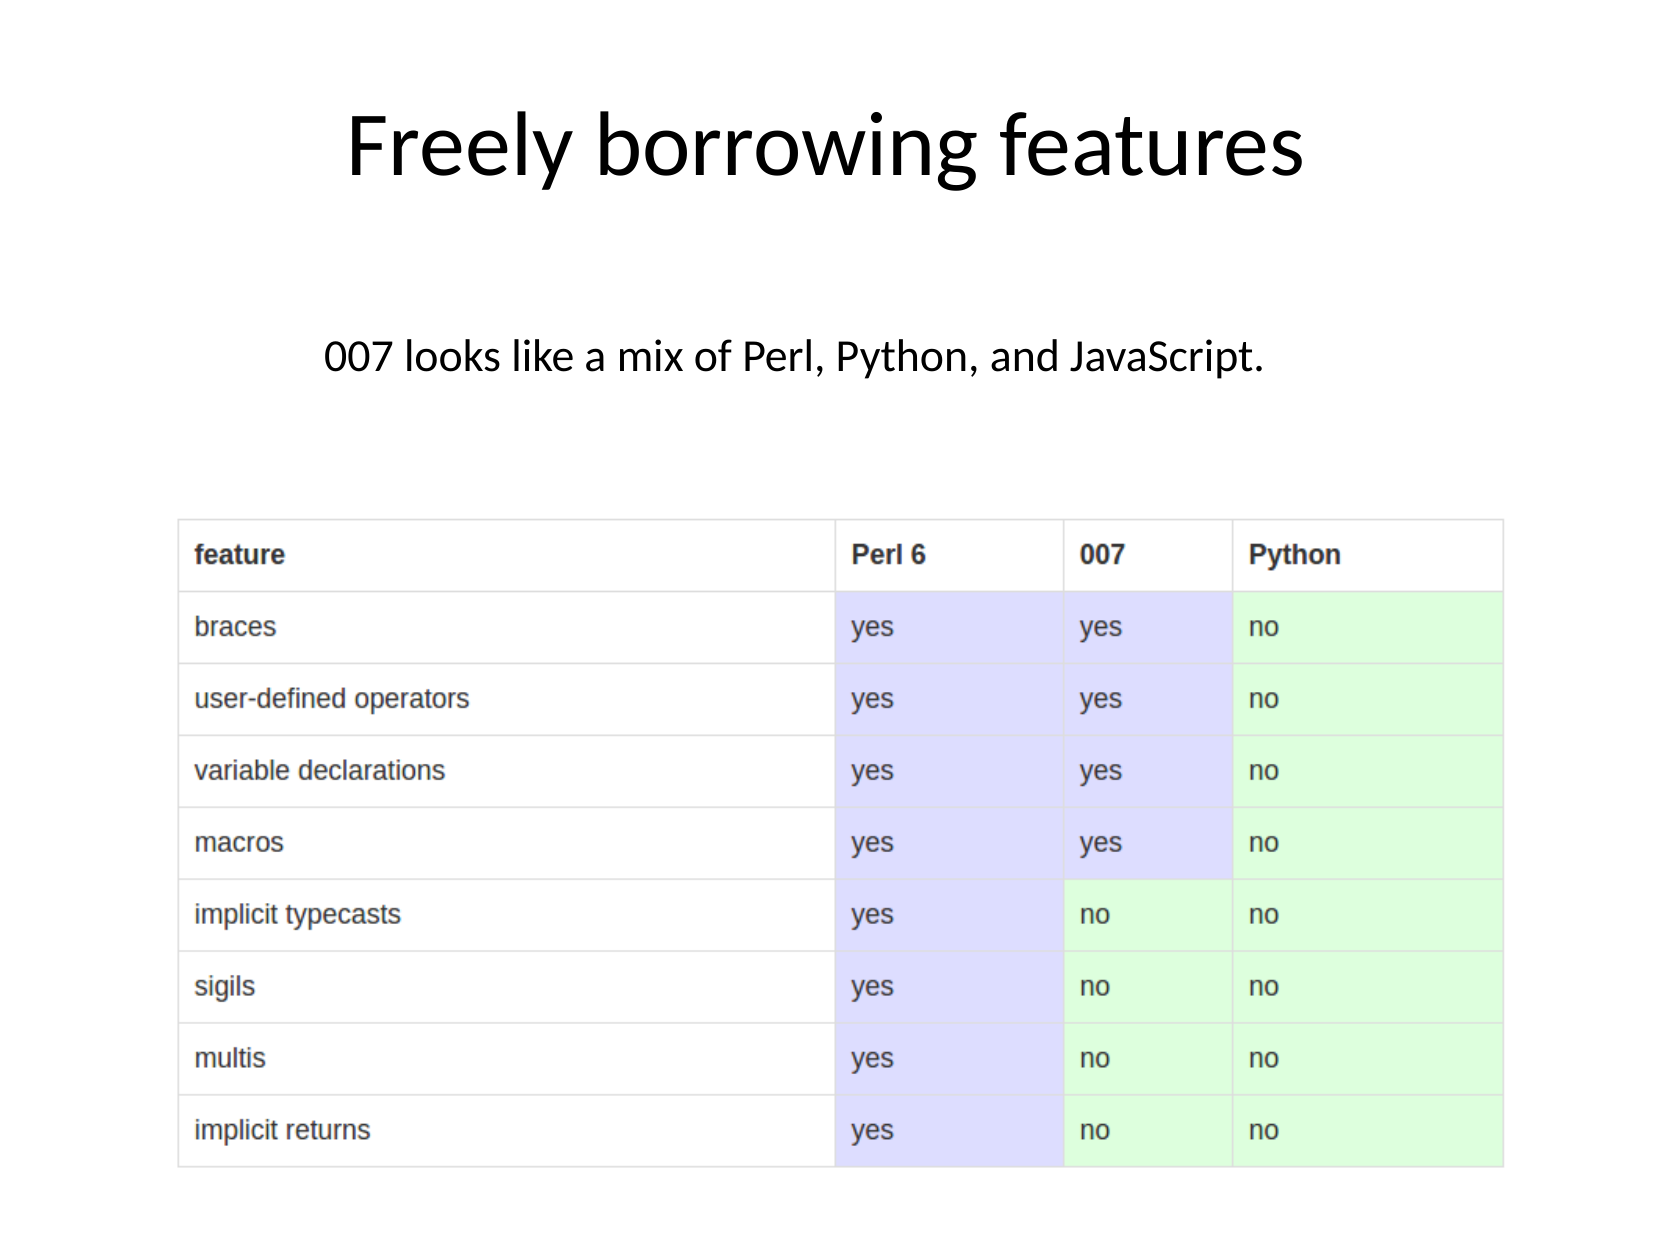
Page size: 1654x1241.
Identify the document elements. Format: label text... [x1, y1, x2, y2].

title Freely borrowing features [82, 49, 1571, 257]
text_box 007 looks like a mix of Perl, Python, and JavaScript. [180, 330, 1411, 406]
picture [159, 505, 1520, 1186]
